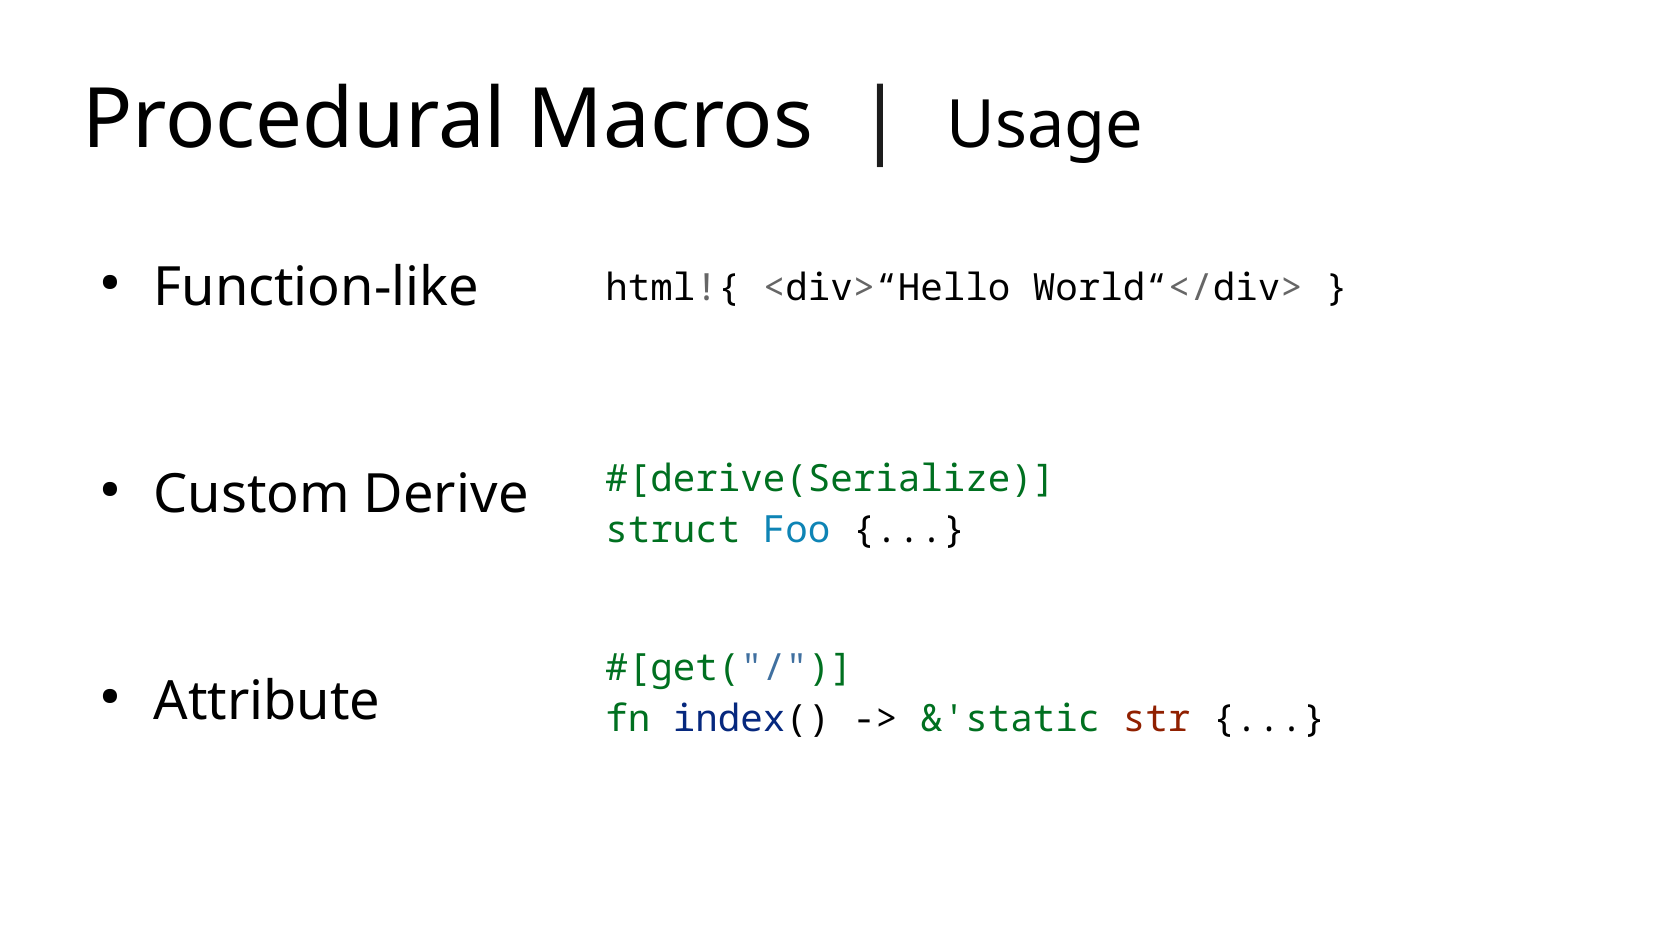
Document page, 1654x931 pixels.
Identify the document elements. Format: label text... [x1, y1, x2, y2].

title Procedural Macros | Usage [82, 37, 1571, 193]
text_box #[derive(Serialize)] struct Foo {...} [590, 444, 1081, 552]
list Function-like Custom Derive Attribute [82, 247, 544, 787]
text_box html!{ <div>“Hello World“</div> } [590, 253, 1379, 314]
text_box #[get("/")] fn index() -> &'static str {...} [590, 633, 1357, 741]
